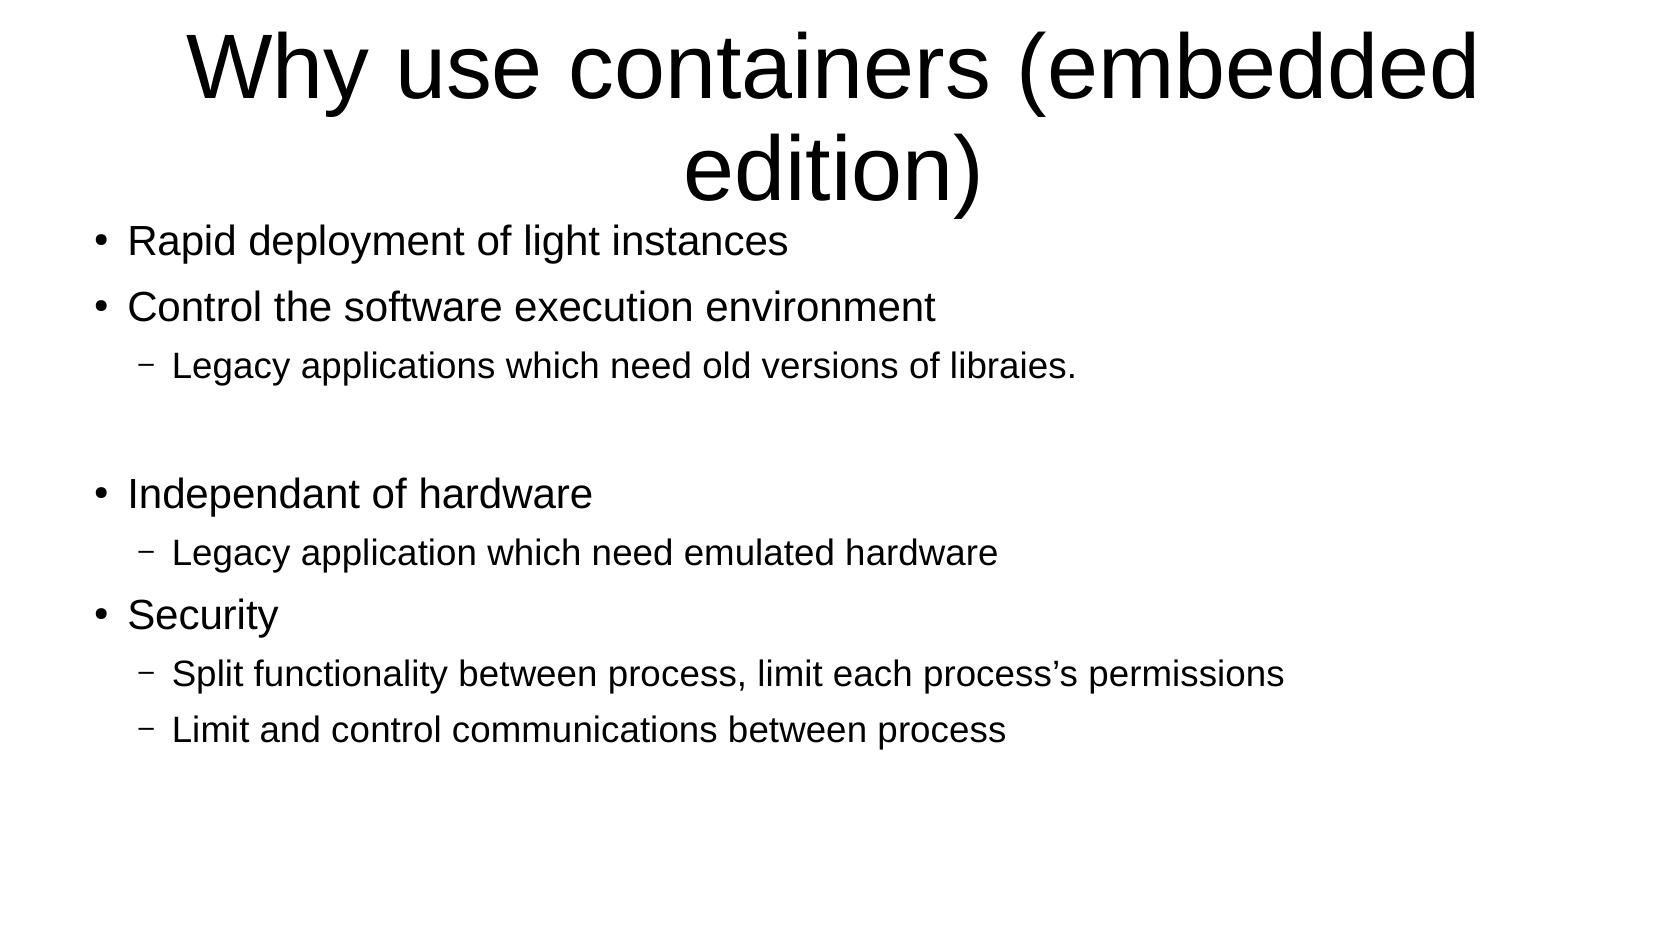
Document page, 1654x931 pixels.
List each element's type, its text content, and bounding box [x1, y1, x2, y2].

list Rapid deployment of light instances Control the software execution environment Legacy applications which need old versions of libraies. Independant of hardware Legacy application which need emulated hardware Security Split functionality between process, limit each process’s permissions Limit and control communications between process [82, 217, 1571, 758]
title Why use containers (embedded edition) [90, 15, 1579, 221]
